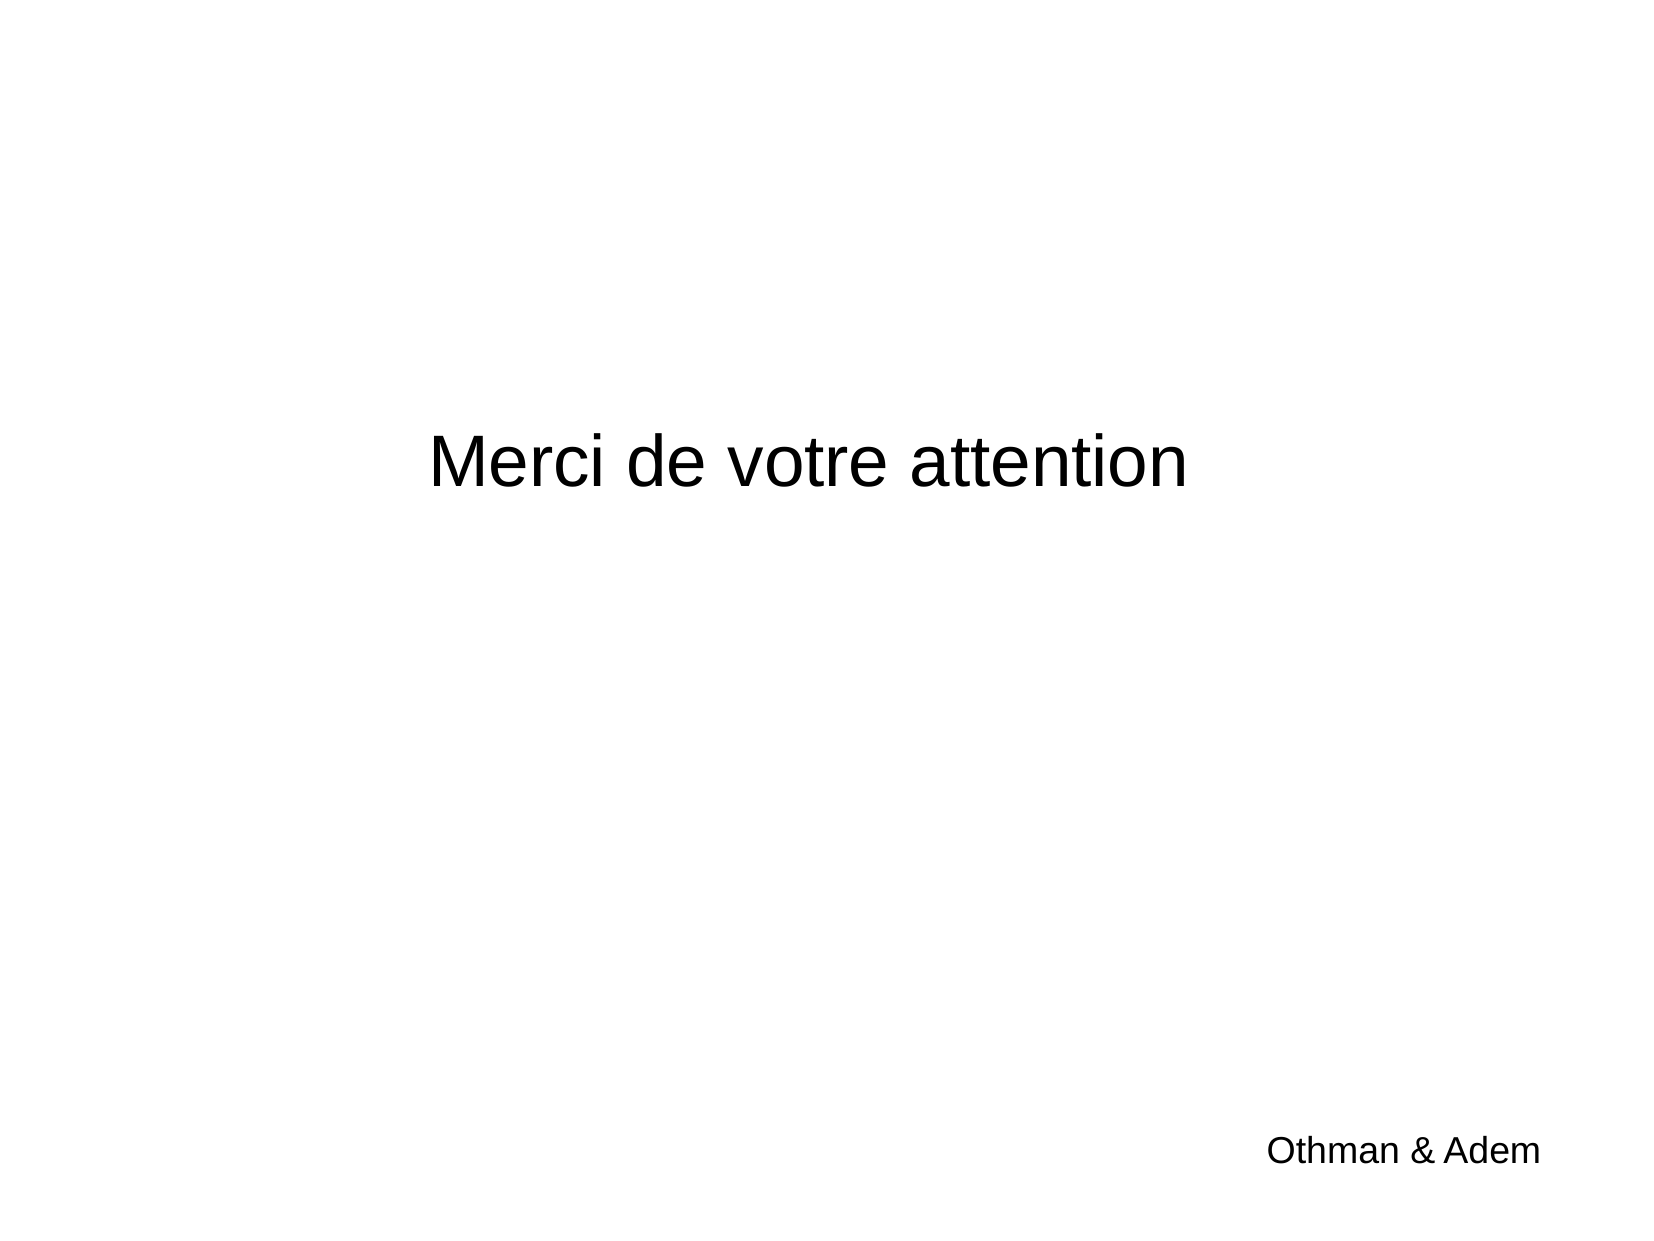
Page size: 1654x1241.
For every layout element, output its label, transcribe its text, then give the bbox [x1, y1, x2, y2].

text_box Othman & Adem [1251, 1122, 1630, 1179]
text_box Merci de votre attention [413, 413, 1241, 510]
